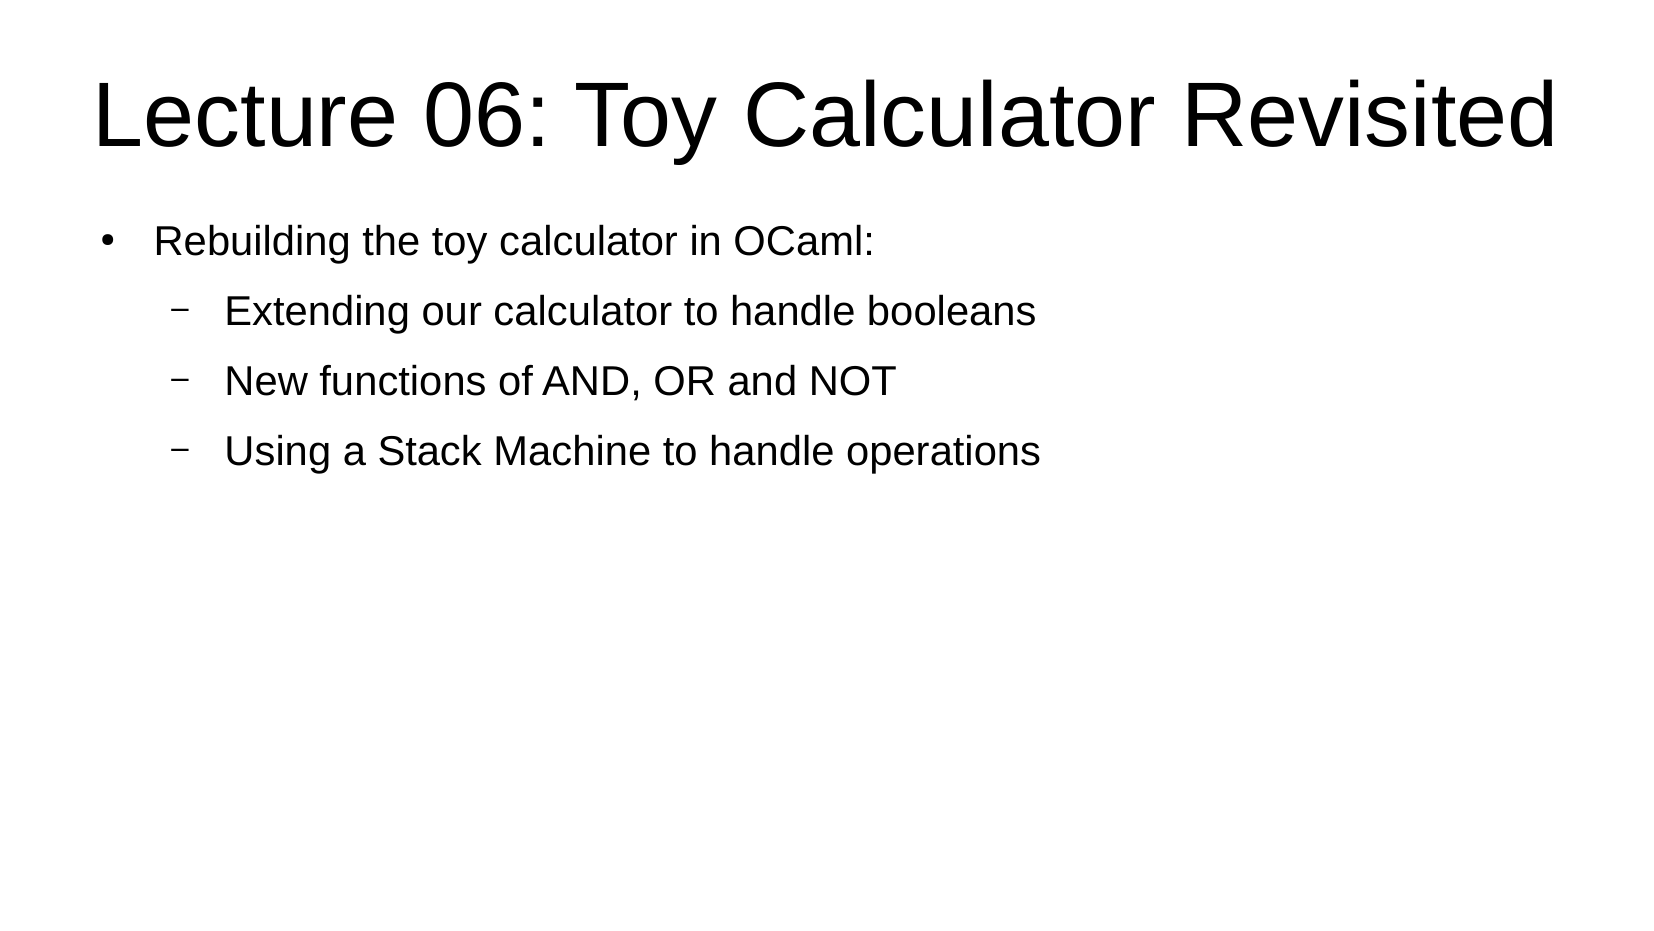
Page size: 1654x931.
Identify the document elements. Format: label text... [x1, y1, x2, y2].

title Lecture 06: Toy Calculator Revisited [82, 37, 1571, 193]
list Rebuilding the toy calculator in OCaml: Extending our calculator to handle booleans New functions of AND, OR and NOT Using a Stack Machine to handle operations [82, 217, 1571, 758]
